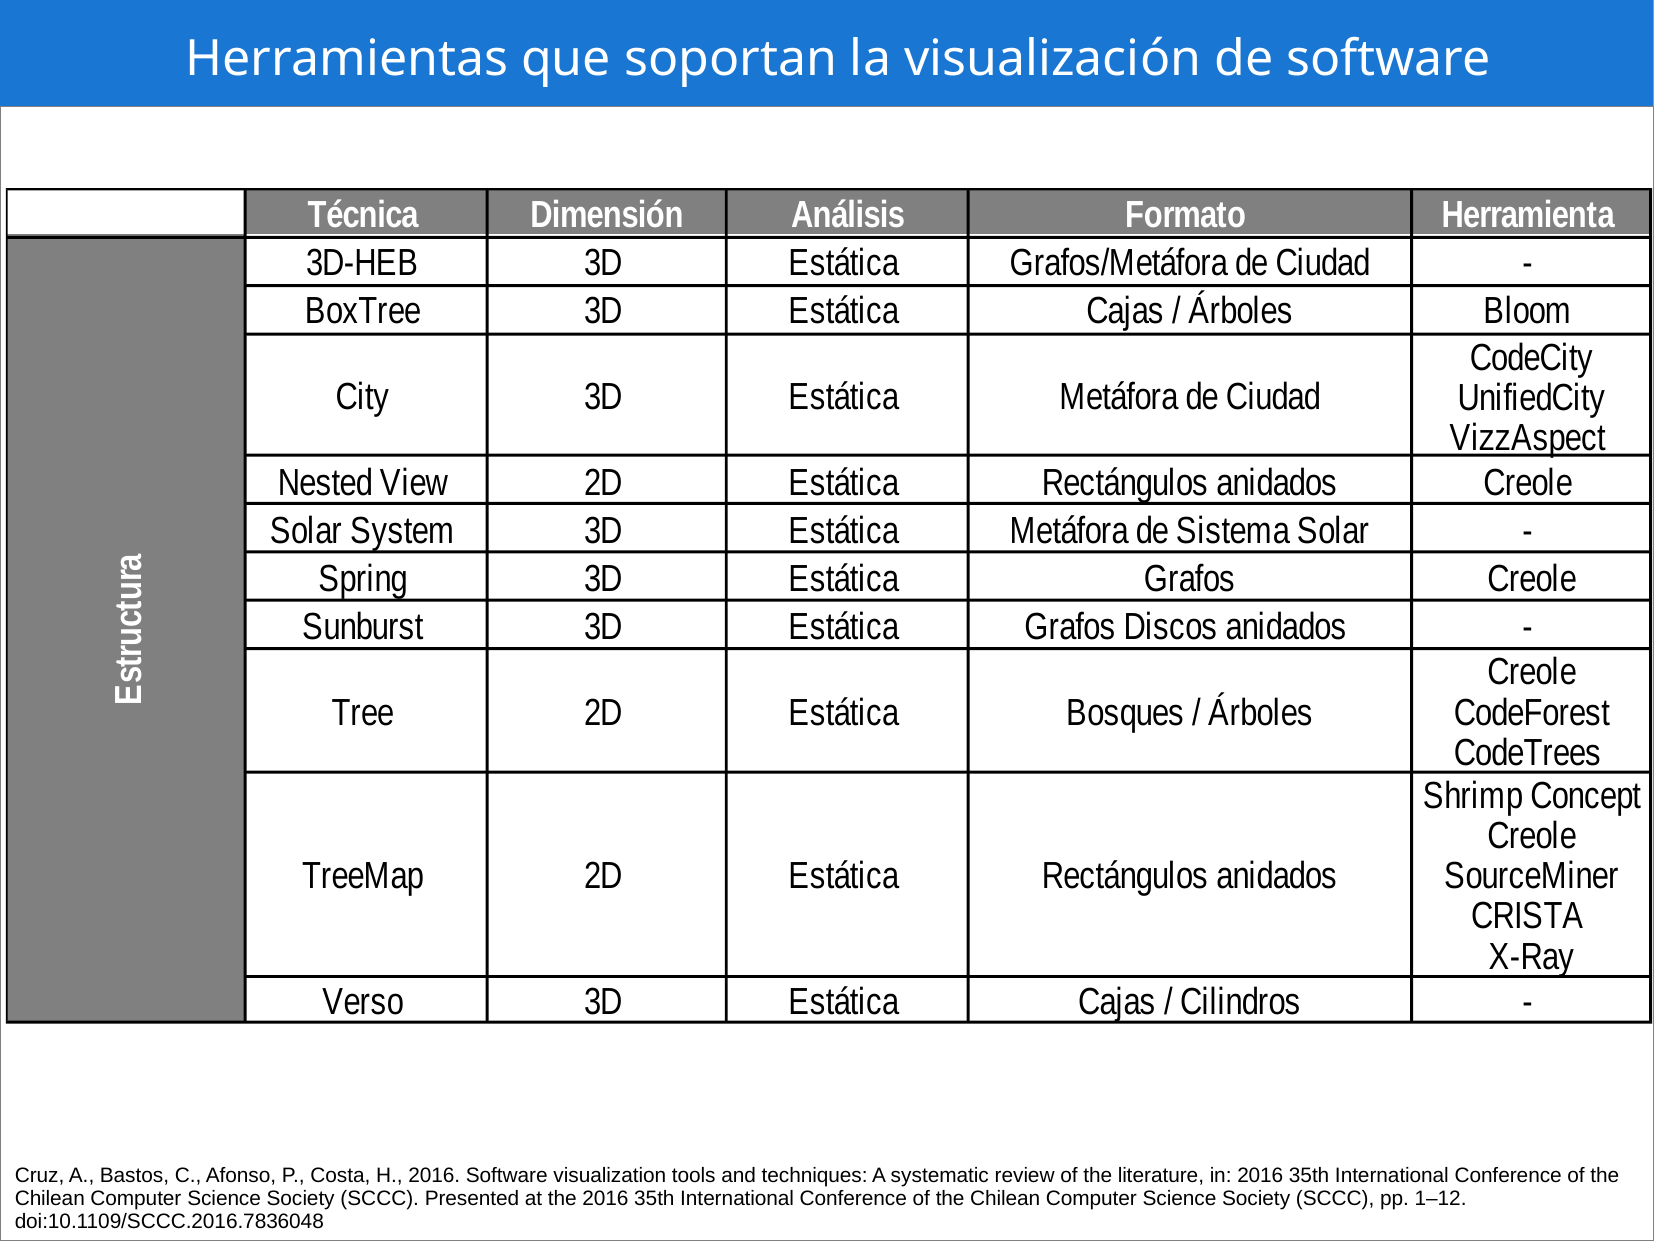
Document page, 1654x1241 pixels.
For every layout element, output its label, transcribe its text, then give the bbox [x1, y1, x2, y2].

text_box [0, 106, 1654, 1241]
text_box Cruz, A., Bastos, C., Afonso, P., Costa, H., 2016. Software visualization tools and techniques: A systematic review of the literature, in: 2016 35th International Conference of the Chilean Computer Science Society (SCCC). Presented at the 2016 35th International Conference of the Chilean Computer Science Society (SCCC), pp. 1–12. doi:10.1109/SCCC.2016.7836048 [0, 1156, 1635, 1241]
title Herramientas que soportan la visualización de software [94, 31, 1583, 106]
picture [0, 0, 1654, 106]
chart [5, 188, 1654, 1028]
